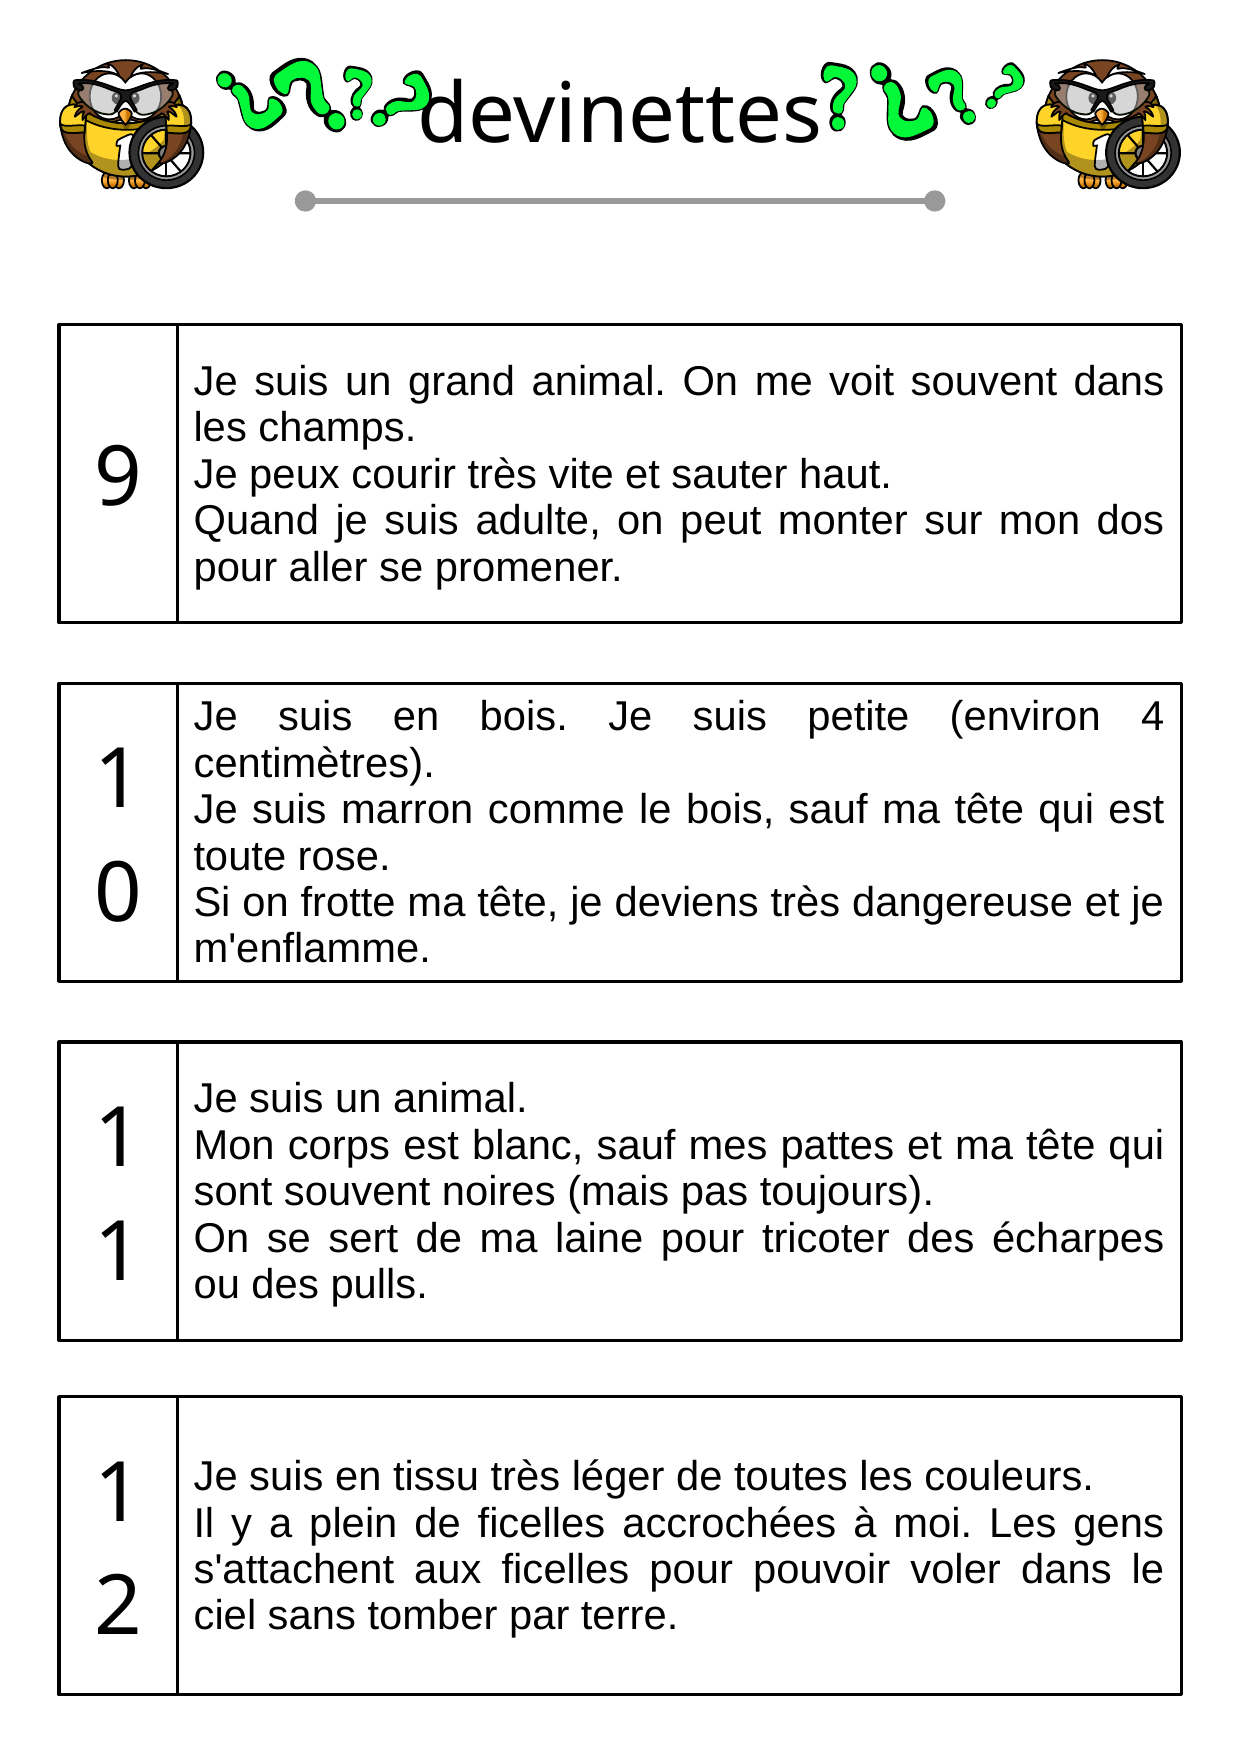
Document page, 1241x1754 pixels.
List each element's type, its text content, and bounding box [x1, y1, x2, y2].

text_box 12 [59, 1396, 178, 1695]
text_box devinettes [59, 46, 297, 93]
text_box Je suis en bois. Je suis petite (environ 4 centimètres). Je suis marron comme le bois, sauf ma tête qui est toute rose. Si on frotte ma tête, je deviens très dangereuse et je m'enflamme. [179, 683, 1182, 982]
picture [59, 46, 441, 190]
text_box 10 [59, 683, 178, 982]
picture [920, 59, 1031, 134]
picture [820, 51, 944, 152]
text_box devinettes [205, 46, 1182, 159]
text_box Je suis en tissu très léger de toutes les couleurs. Il y a plein de ficelles accrochées à moi. Les gens s'attachent aux ficelles pour pouvoir voler dans le ciel sans tomber par terre. [179, 1396, 1182, 1695]
text_box 9 [59, 324, 178, 623]
text_box Je suis un animal. Mon corps est blanc, sauf mes pattes et ma tête qui sont souvent noires (mais pas toujours). On se sert de ma laine pour tricoter des écharpes ou des pulls. [179, 1041, 1182, 1341]
text_box Je suis un grand animal. On me voit souvent dans les champs. Je peux courir très vite et sauter haut. Quand je suis adulte, on peut monter sur mon dos pour aller se promener. [179, 324, 1182, 623]
text_box 11 [59, 1041, 178, 1341]
picture [1035, 59, 1182, 190]
